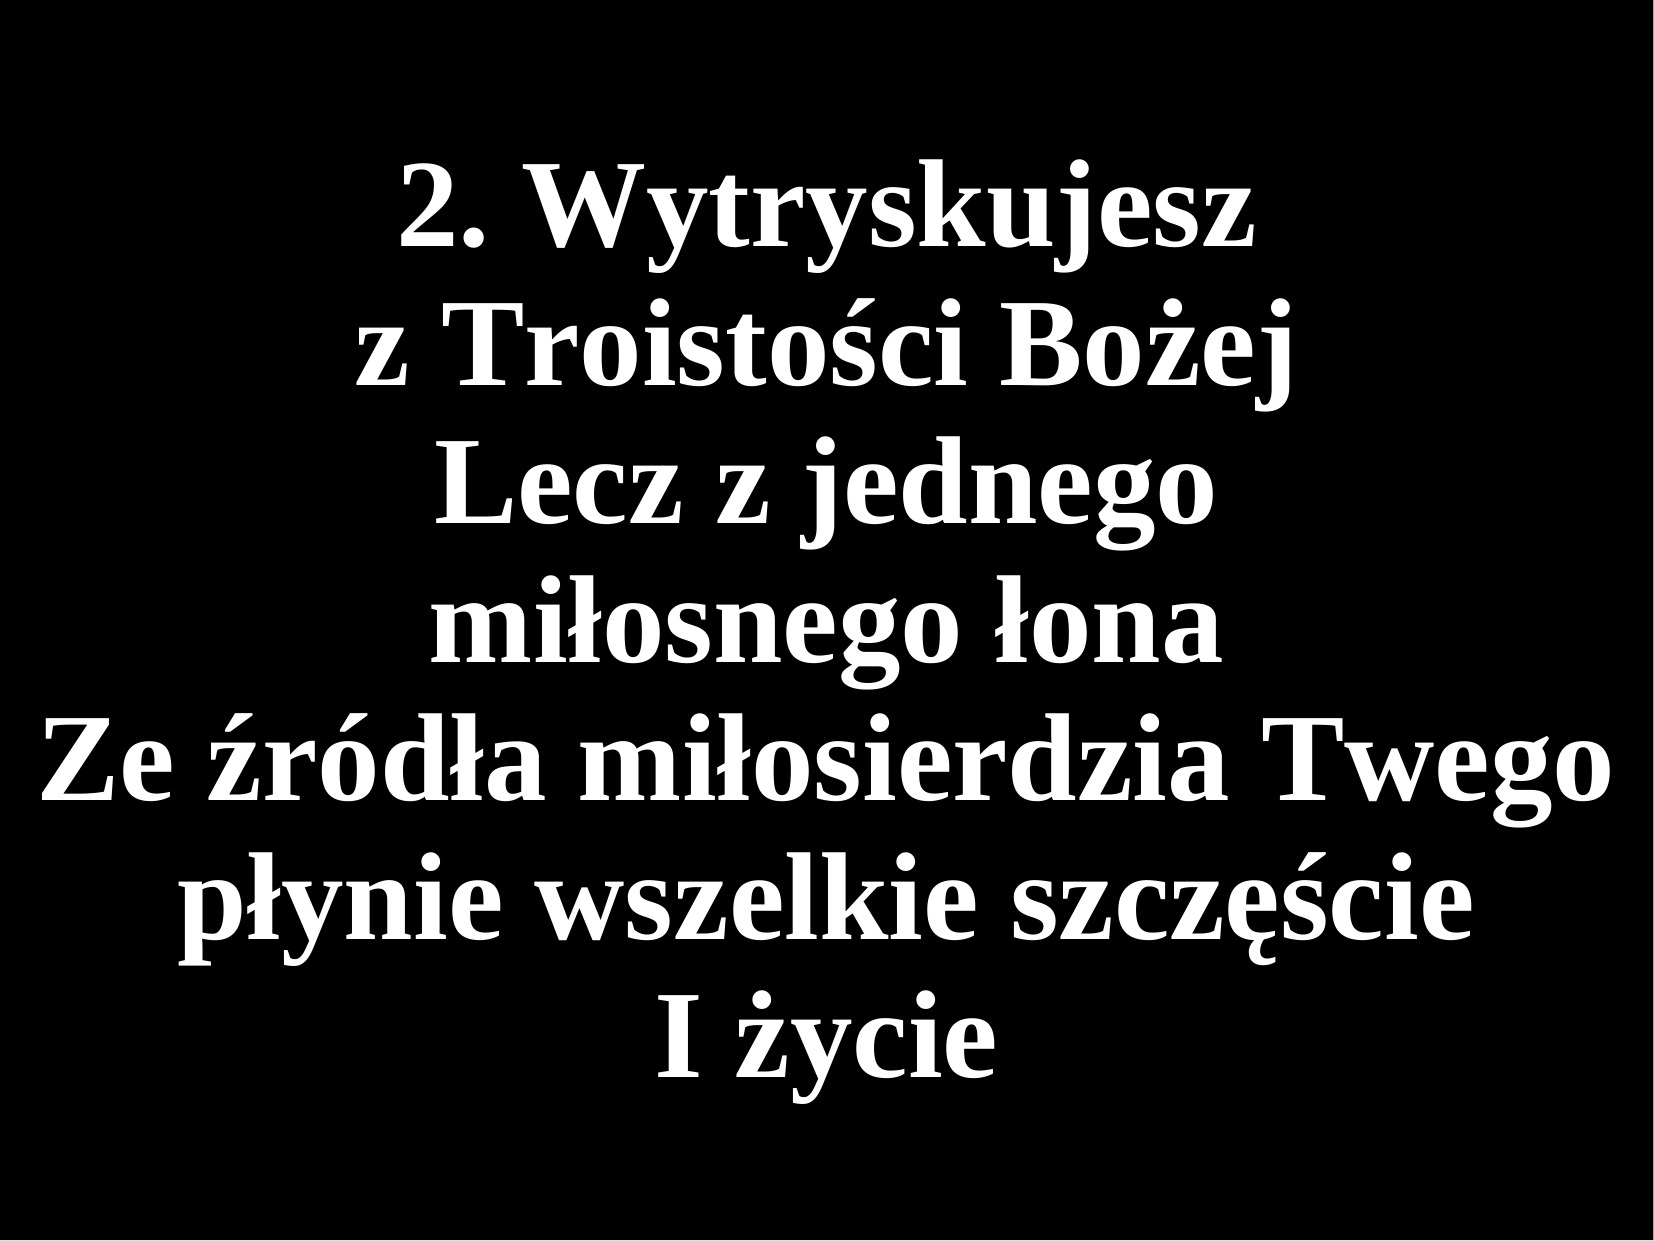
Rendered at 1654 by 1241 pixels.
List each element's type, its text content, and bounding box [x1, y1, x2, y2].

title 2. Wytryskujesz z Troistości Bożej Lecz z jednego miłosnego łona Ze źródła miłosierdzia Twego płynie wszelkie szczęście I życie [0, 0, 1654, 1241]
